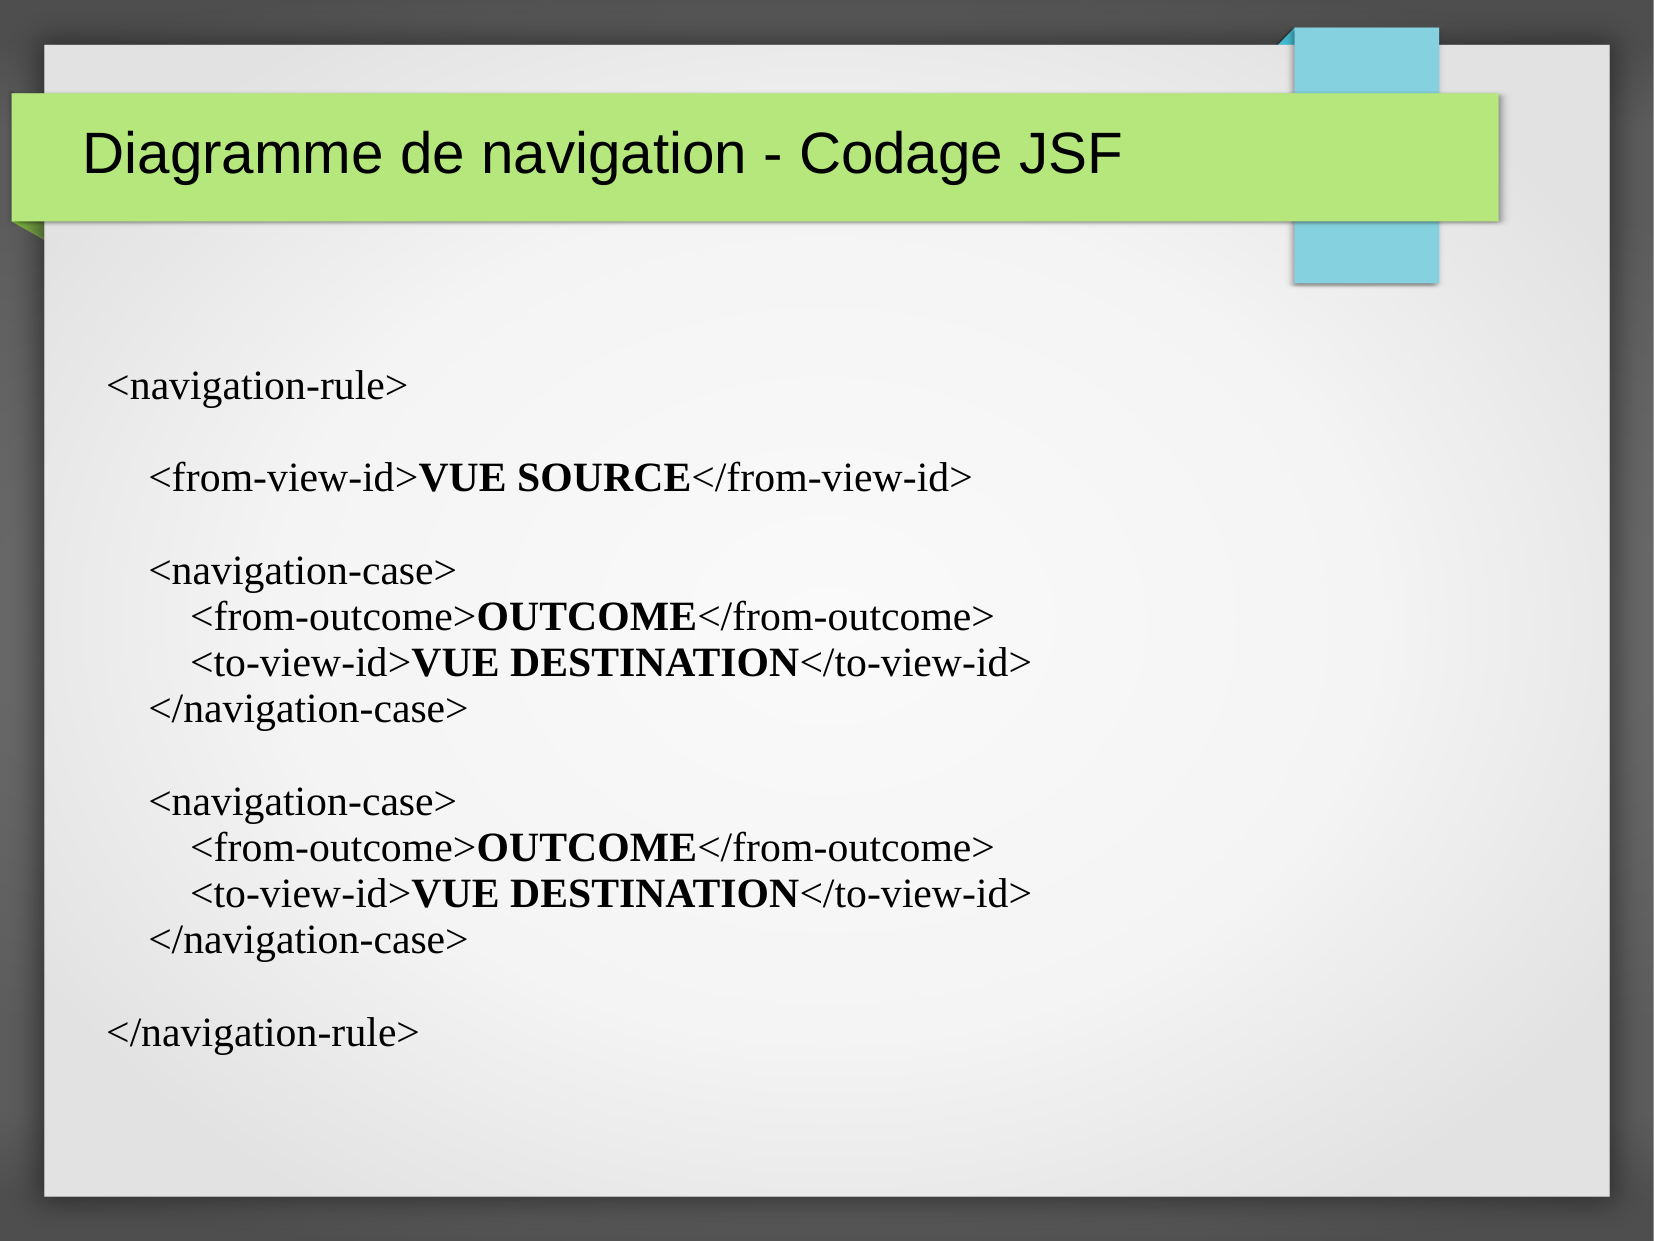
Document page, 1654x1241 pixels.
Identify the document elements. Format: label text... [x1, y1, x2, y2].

subtitle <navigation-rule> <from-view-id>VUE SOURCE</from-view-id> <navigation-case> <from-outcome>OUTCOME</from-outcome> <to-view-id>VUE DESTINATION</to-view-id> </navigation-case> <navigation-case> <from-outcome>OUTCOME</from-outcome> <to-view-id>VUE DESTINATION</to-view-id> </navigation-case> </navigation-rule> [106, 307, 1524, 1111]
title Diagramme de navigation - Codage JSF [82, 94, 1264, 213]
picture [0, 0, 1654, 1241]
